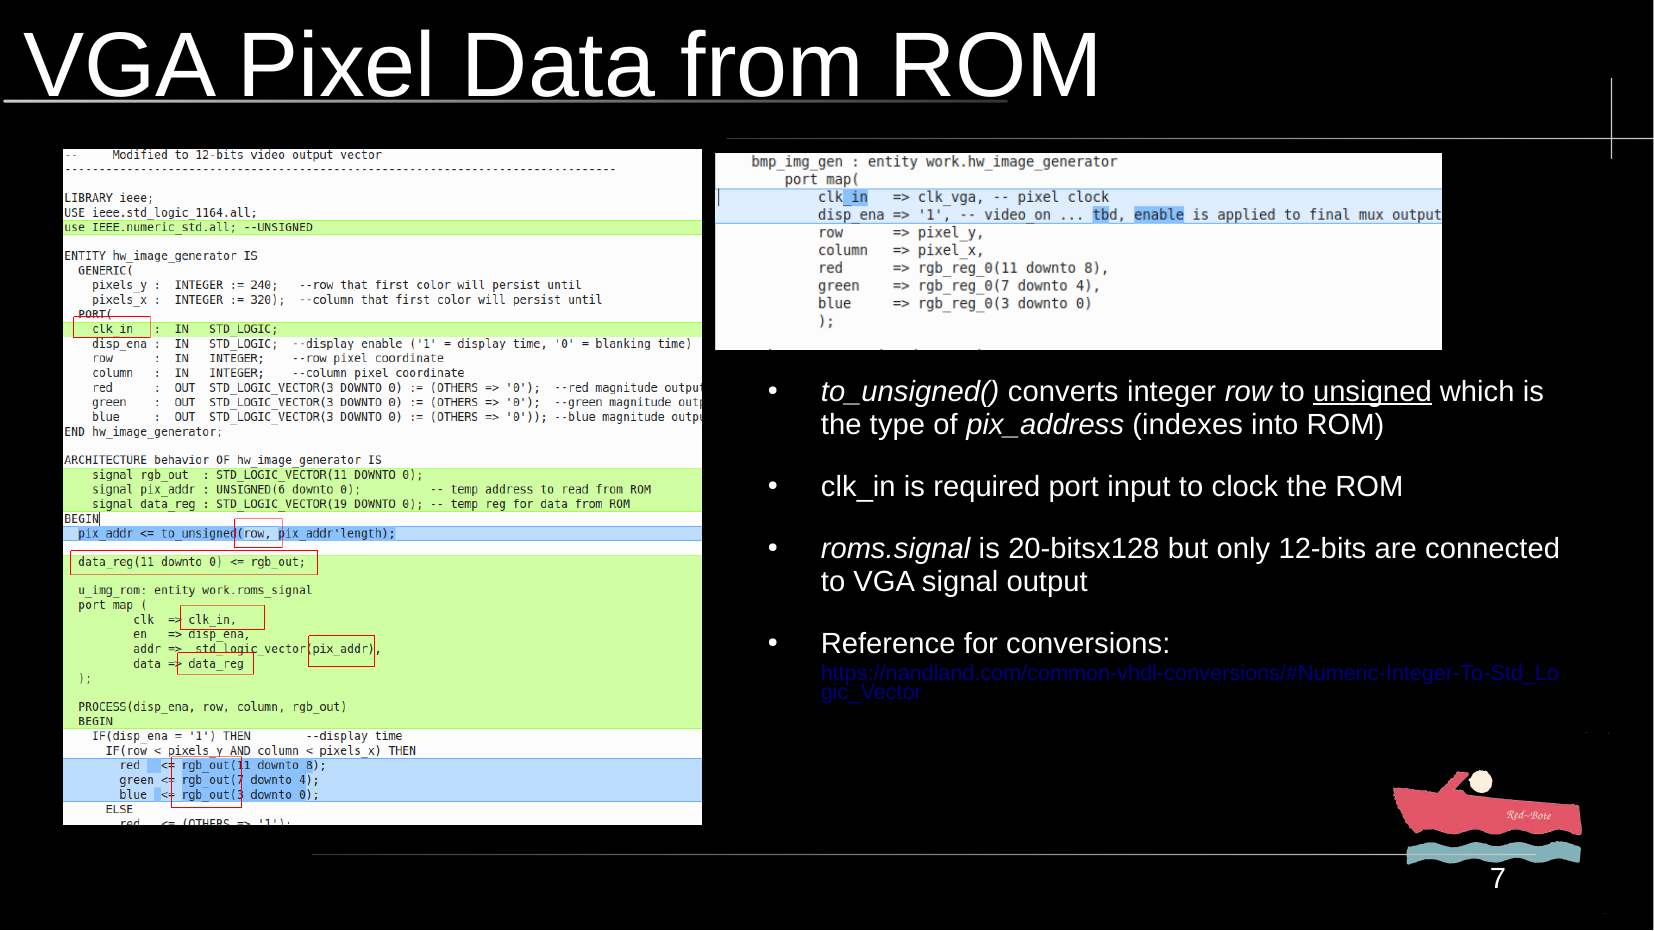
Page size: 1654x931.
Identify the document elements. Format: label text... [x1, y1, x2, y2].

picture [63, 149, 702, 826]
picture [715, 153, 1442, 350]
title VGA Pixel Data from ROM [23, 11, 1589, 119]
picture [1380, 732, 1615, 914]
list to_unsigned() converts integer row to unsigned which is the type of pix_address (indexes into ROM) clk_in is required port input to clock the ROM roms.signal is 20-bitsx128 but only 12-bits are connected to VGA signal output Reference for conversions: https://nandland.com/common-vhdl-conversions/#Numeric-Integer-To-Std_Logic_Vector [750, 375, 1572, 757]
